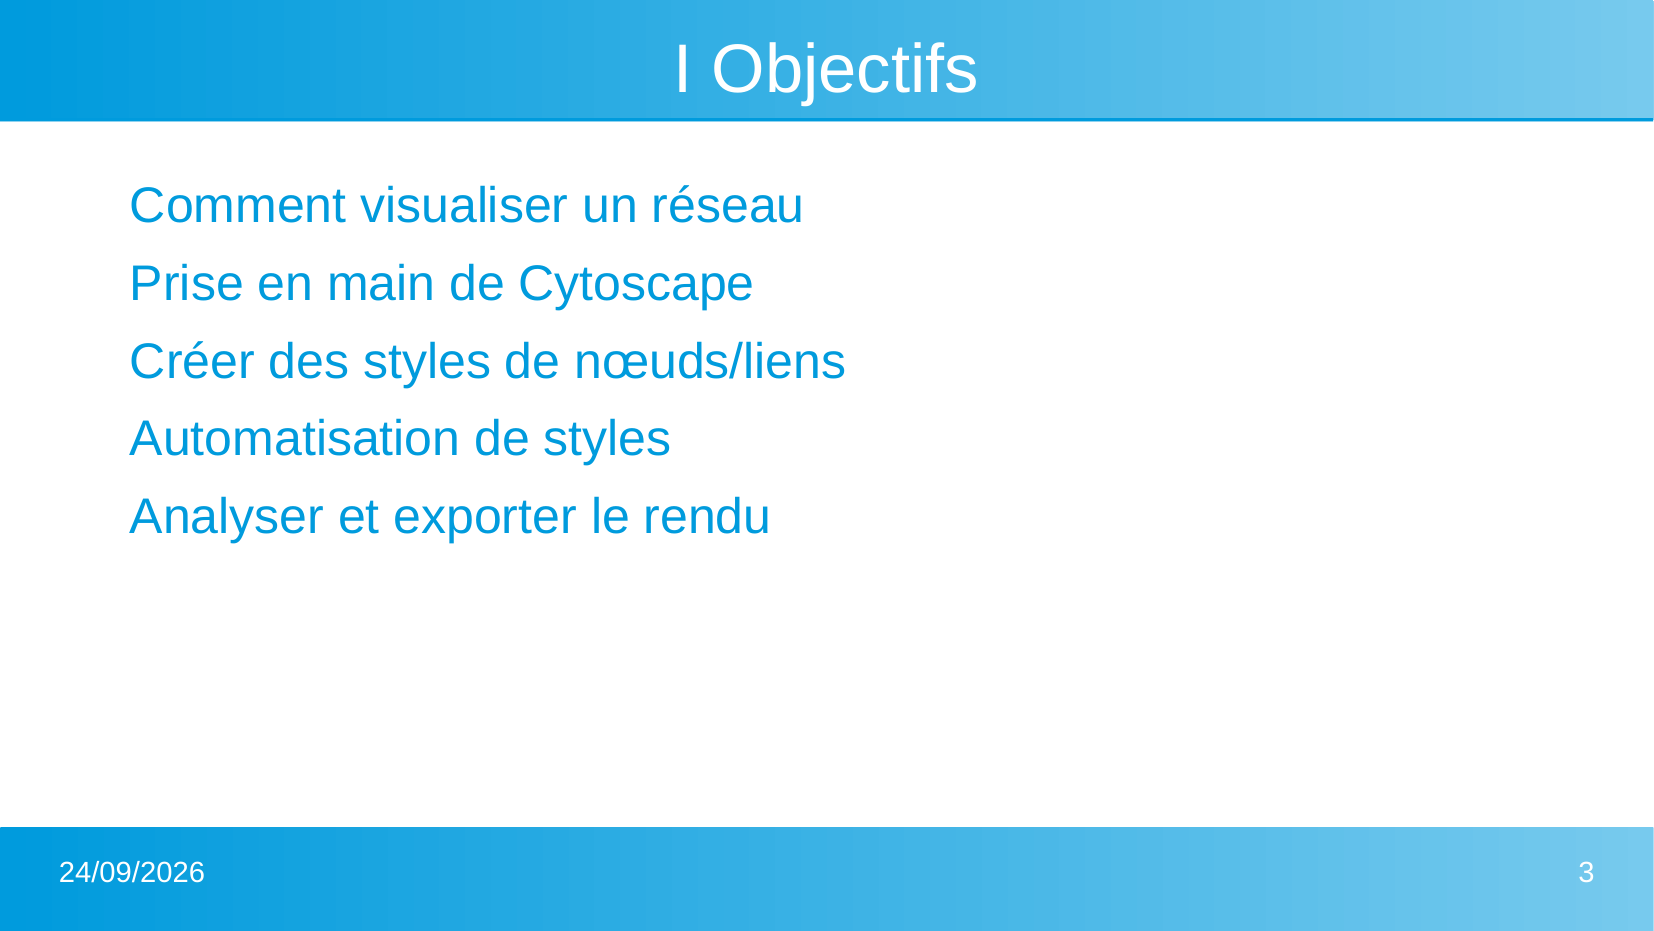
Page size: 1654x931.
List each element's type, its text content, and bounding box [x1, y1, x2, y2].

title I Objectifs [59, 29, 1595, 108]
list Comment visualiser un réseau Prise en main de Cytoscape Créer des styles de nœuds/liens Automatisation de styles Analyser et exporter le rendu [59, 177, 1595, 768]
